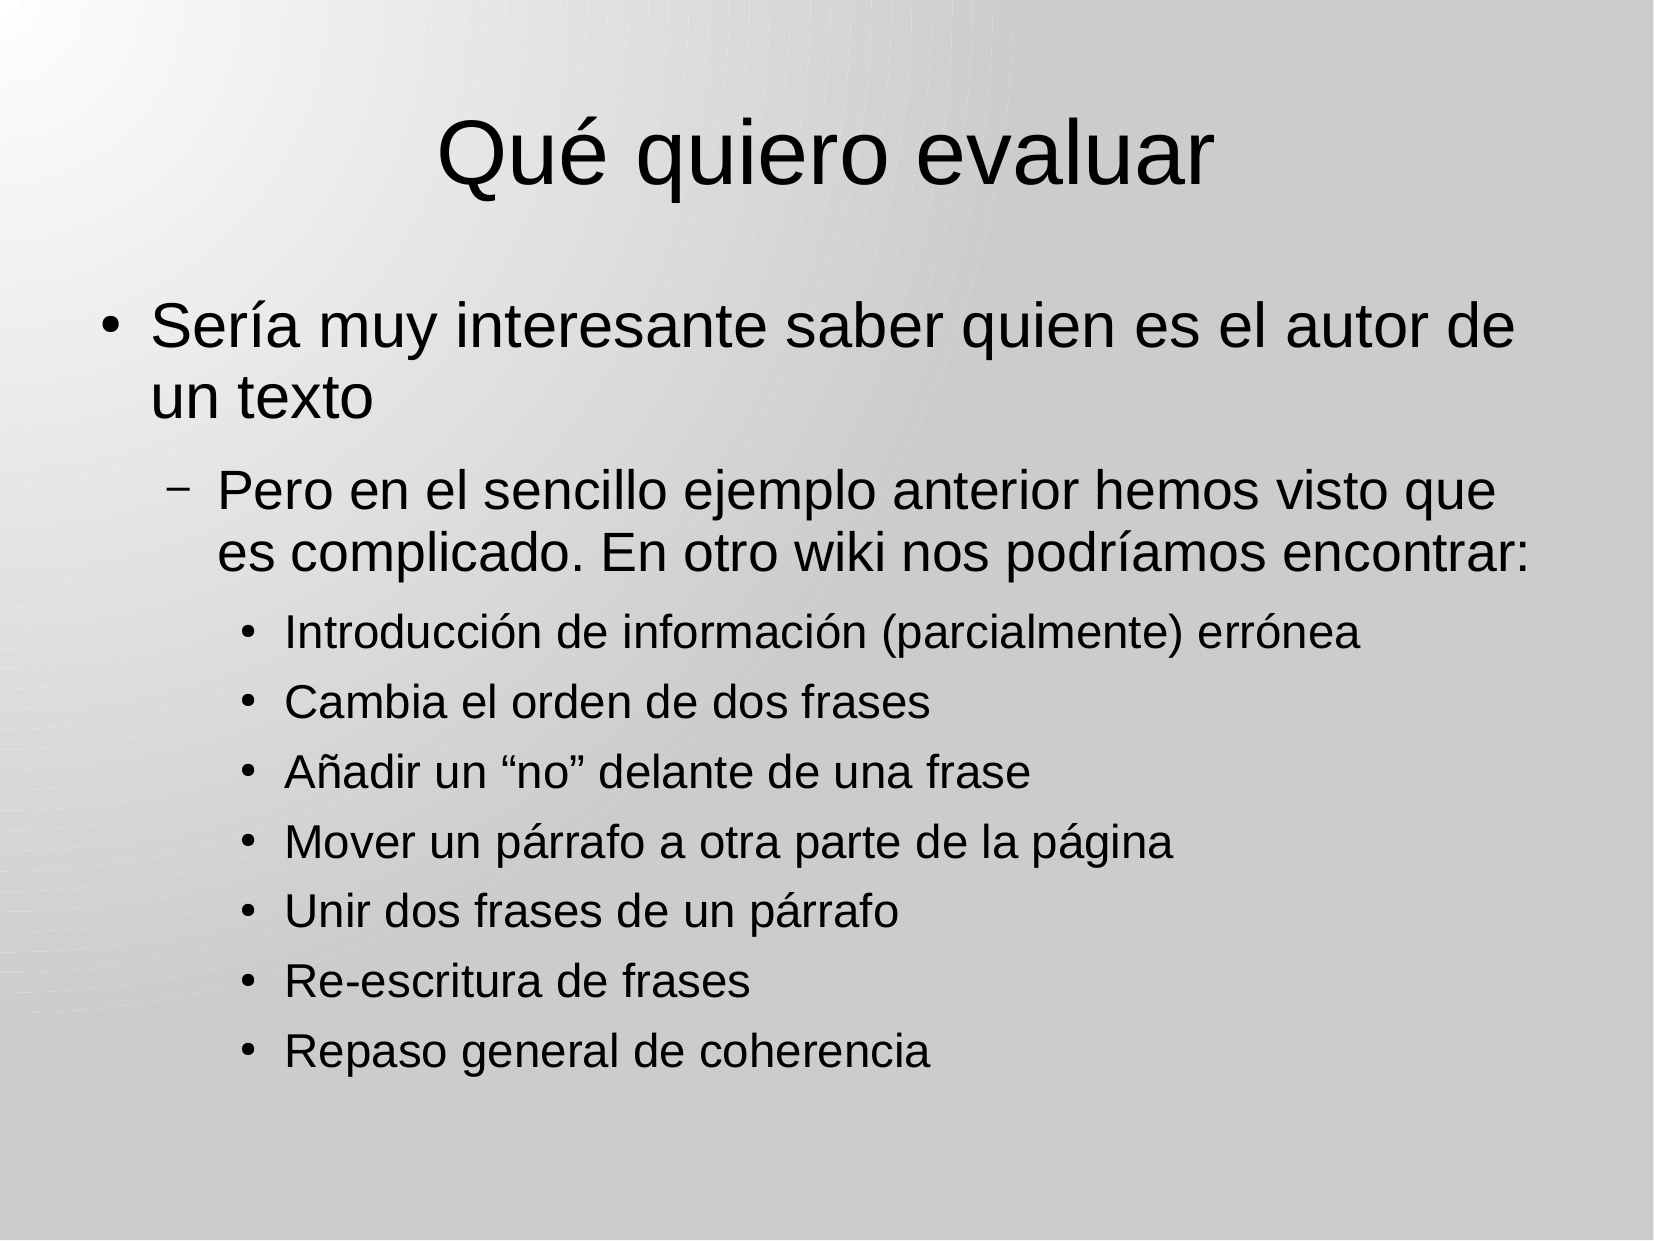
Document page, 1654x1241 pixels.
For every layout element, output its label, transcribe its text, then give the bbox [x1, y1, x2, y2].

list Sería muy interesante saber quien es el autor de un texto Pero en el sencillo ejemplo anterior hemos visto que es complicado. En otro wiki nos podríamos encontrar: Introducción de información (parcialmente) errónea Cambia el orden de dos frases Añadir un “no” delante de una frase Mover un párrafo a otra parte de la página Unir dos frases de un párrafo Re-escritura de frases Repaso general de coherencia [82, 290, 1538, 1109]
title Qué quiero evaluar [82, 49, 1571, 257]
